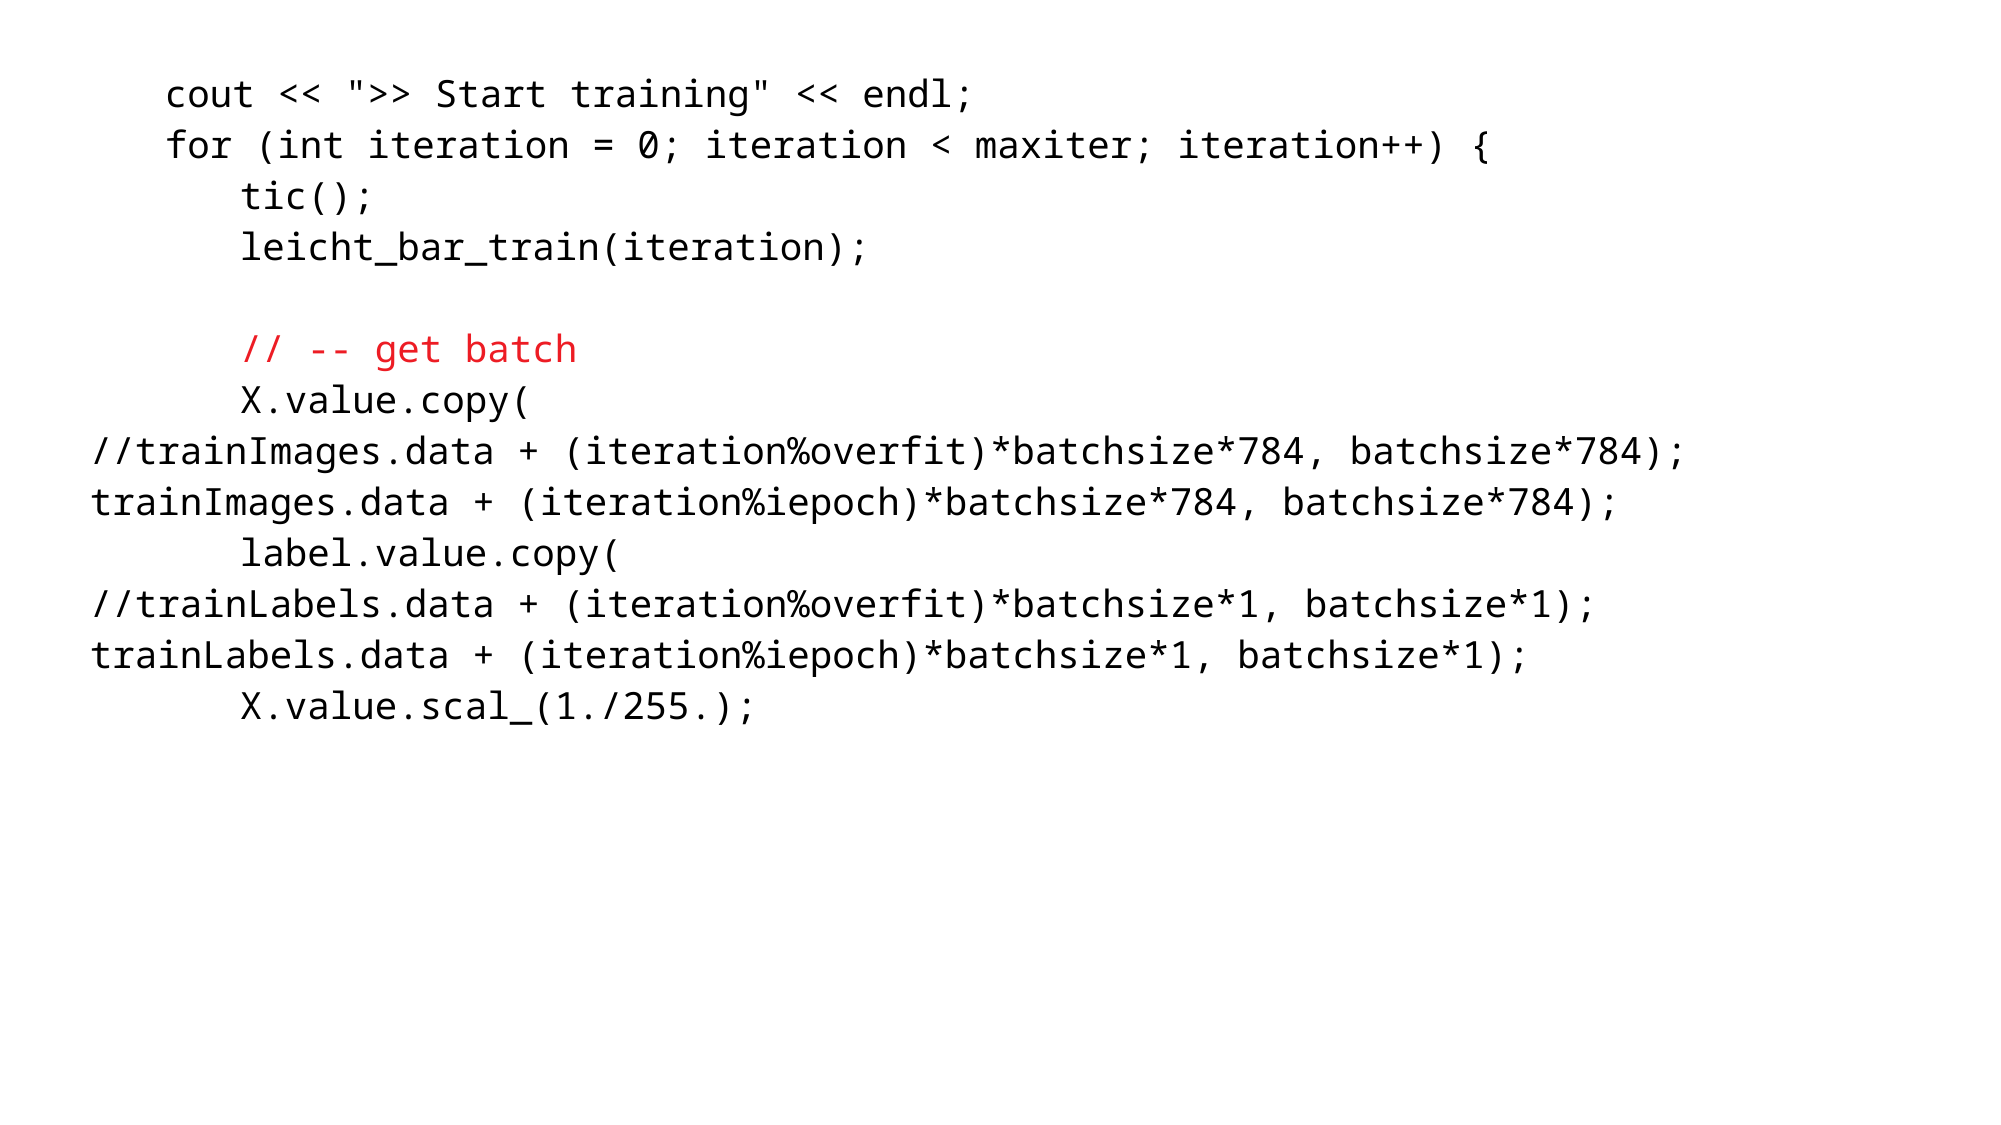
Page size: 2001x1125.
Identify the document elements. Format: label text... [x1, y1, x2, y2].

text_box cout << ">> Start training" << endl; for (int iteration = 0; iteration < maxiter; iteration++) { tic(); leicht_bar_train(iteration); // -- get batch X.value.copy( //trainImages.data + (iteration%overfit)*batchsize*784, batchsize*784); trainImages.data + (iteration%iepoch)*batchsize*784, batchsize*784); label.value.copy( //trainLabels.data + (iteration%overfit)*batchsize*1, batchsize*1); trainLabels.data + (iteration%iepoch)*batchsize*1, batchsize*1); X.value.scal_(1./255.); [75, 60, 1846, 755]
